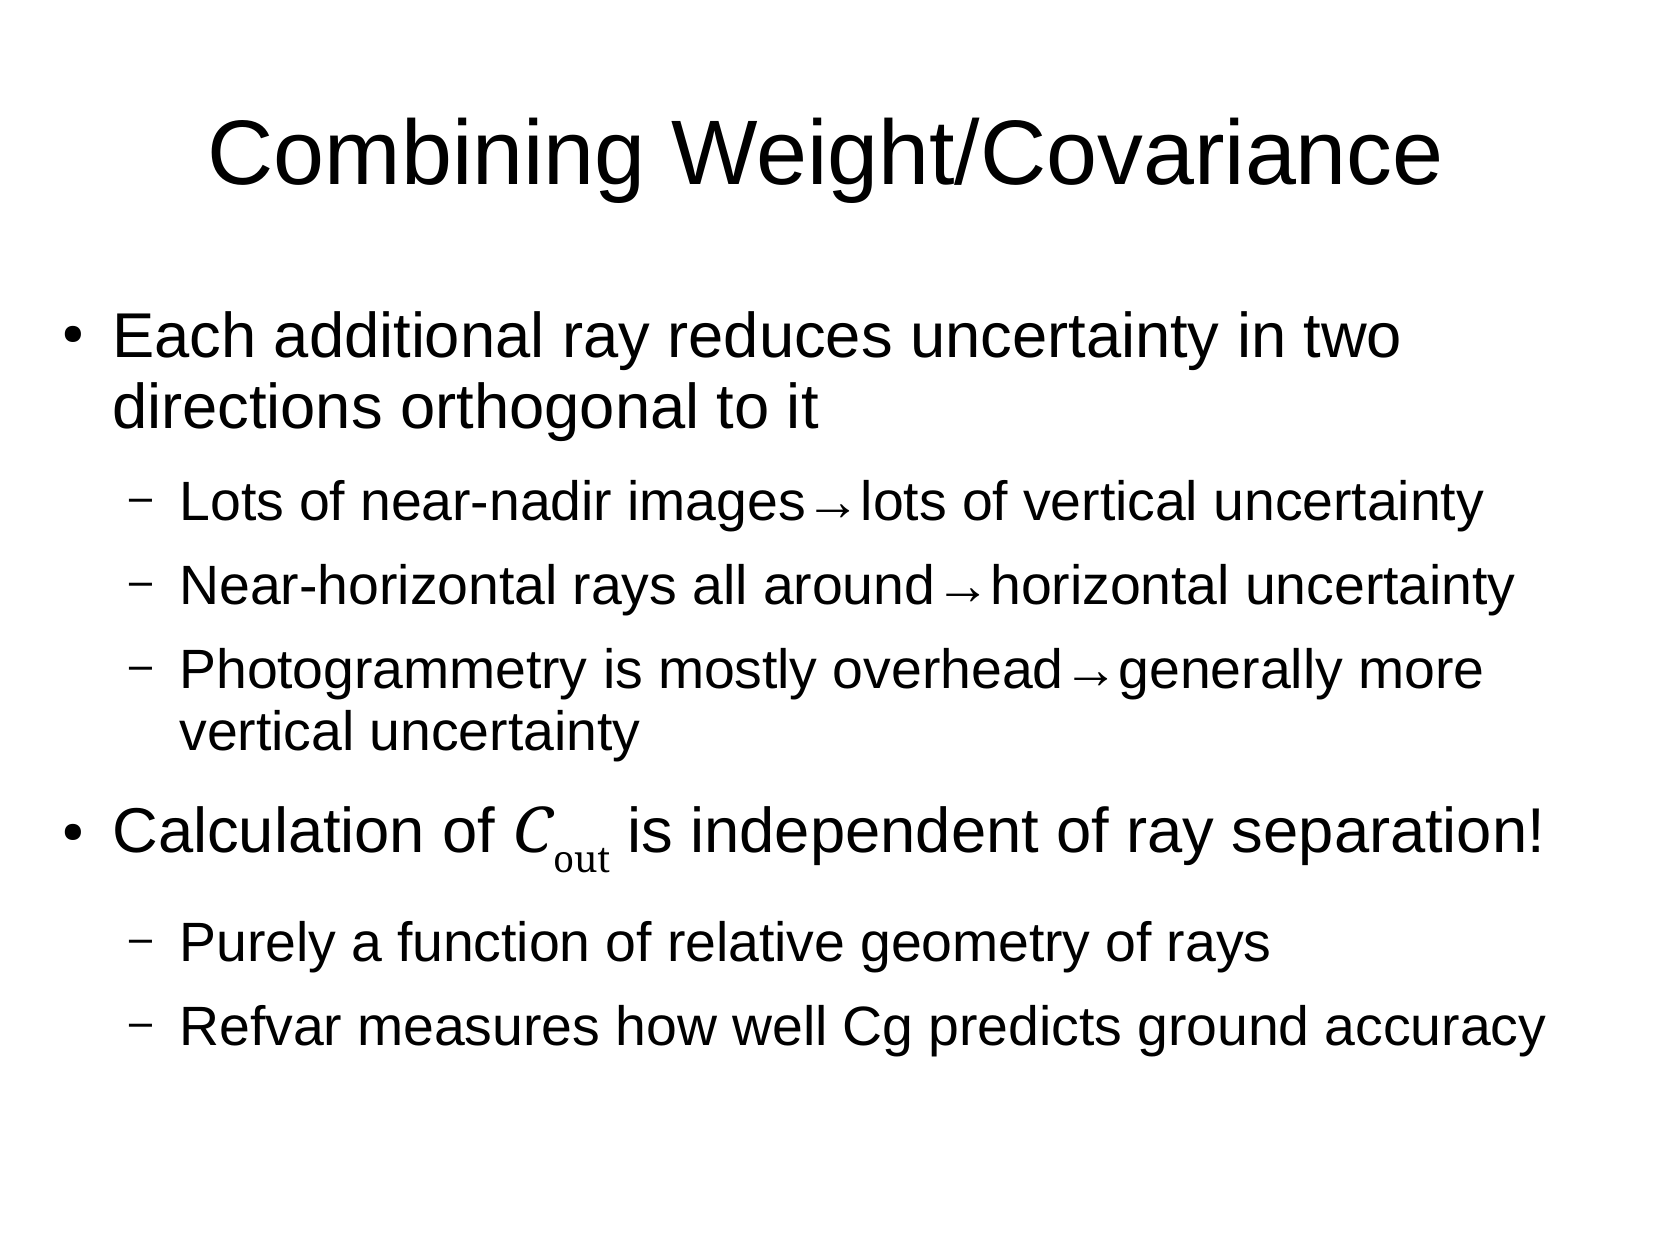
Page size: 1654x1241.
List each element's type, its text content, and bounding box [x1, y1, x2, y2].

title Combining Weight/Covariance [82, 49, 1571, 257]
list Each additional ray reduces uncertainty in two directions orthogonal to it Lots of near-nadir images→lots of vertical uncertainty Near-horizontal rays all around→horizontal uncertainty Photogrammetry is mostly overhead→generally more vertical uncertainty Calculation of Cout is independent of ray separation! Purely a function of relative geometry of rays Refvar measures how well Cg predicts ground accuracy [45, 300, 1621, 1156]
